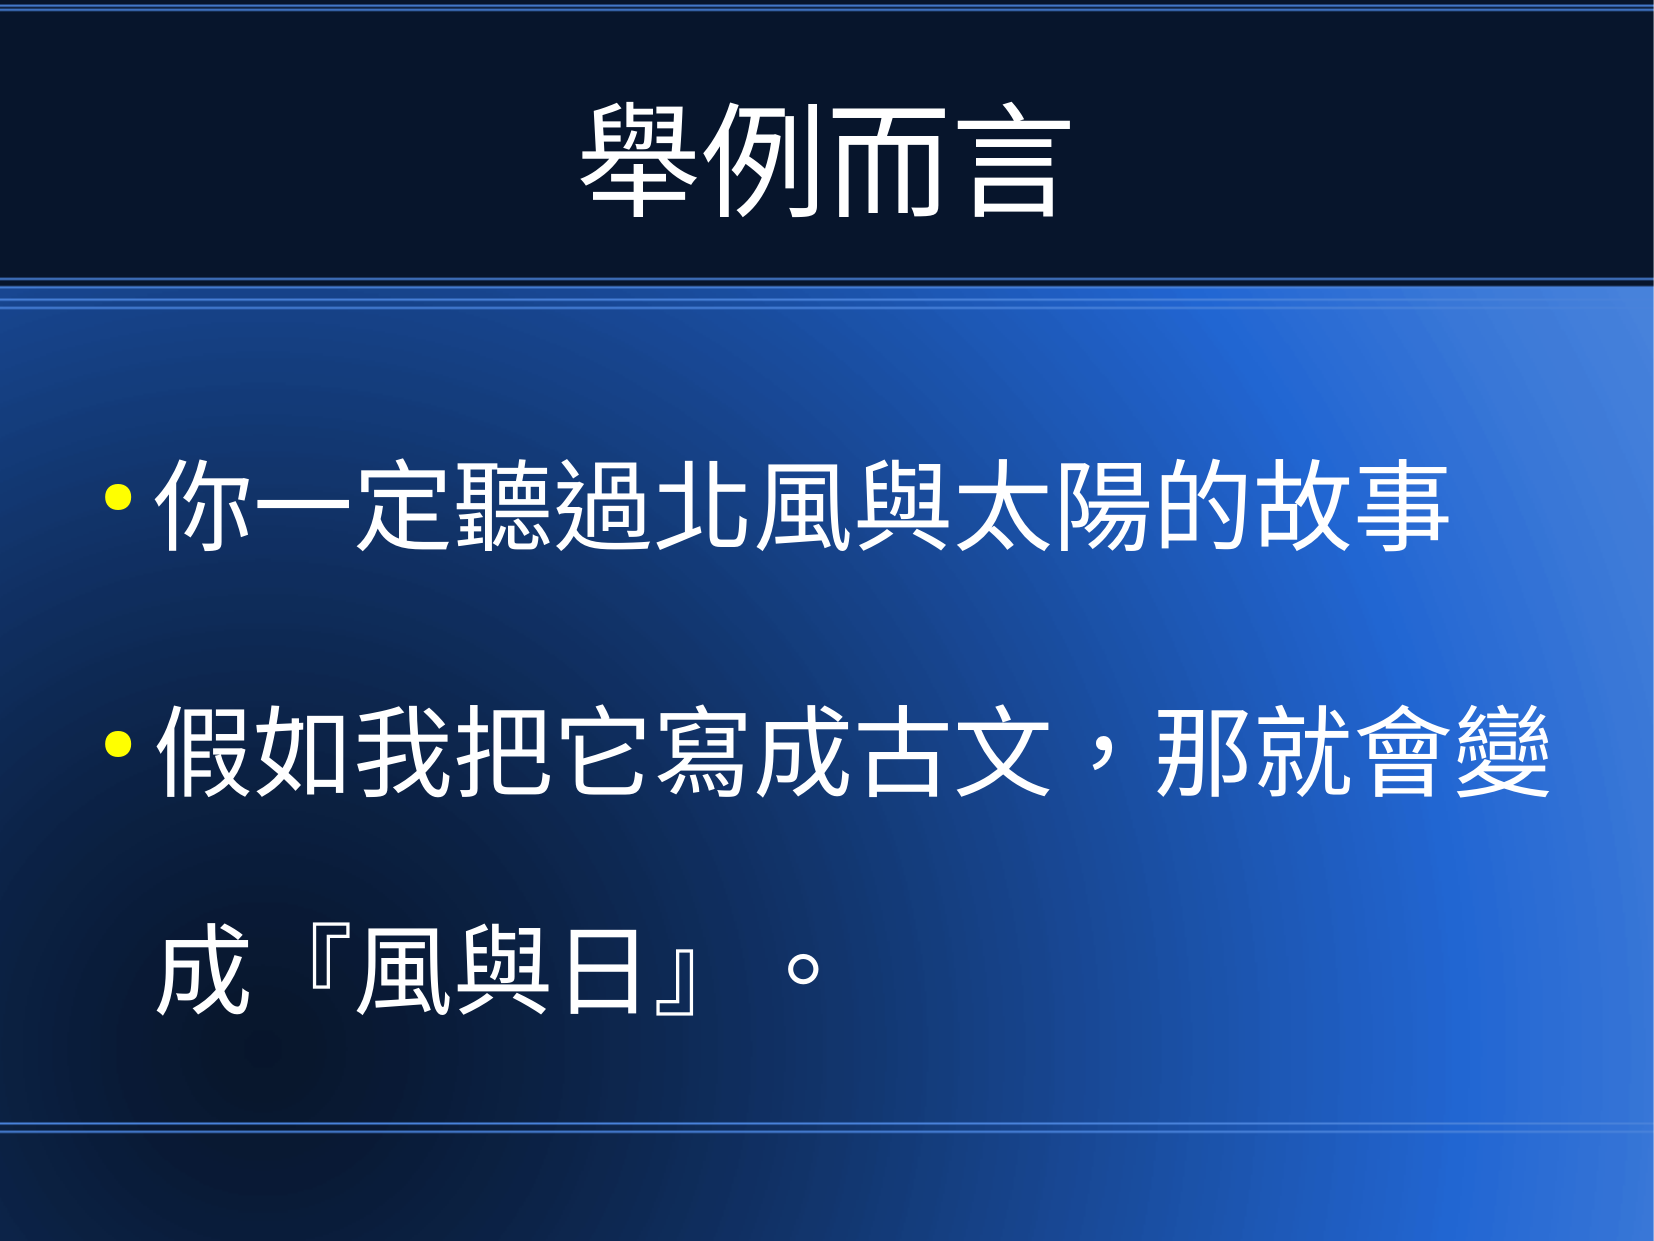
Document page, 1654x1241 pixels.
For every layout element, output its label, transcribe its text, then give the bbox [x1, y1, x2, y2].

list 你一定聽過北風與太陽的故事 假如我把它寫成古文，那就會變成『風與日』。 [82, 355, 1571, 1241]
picture [0, 0, 1654, 1241]
title 舉例而言 [82, 49, 1571, 257]
